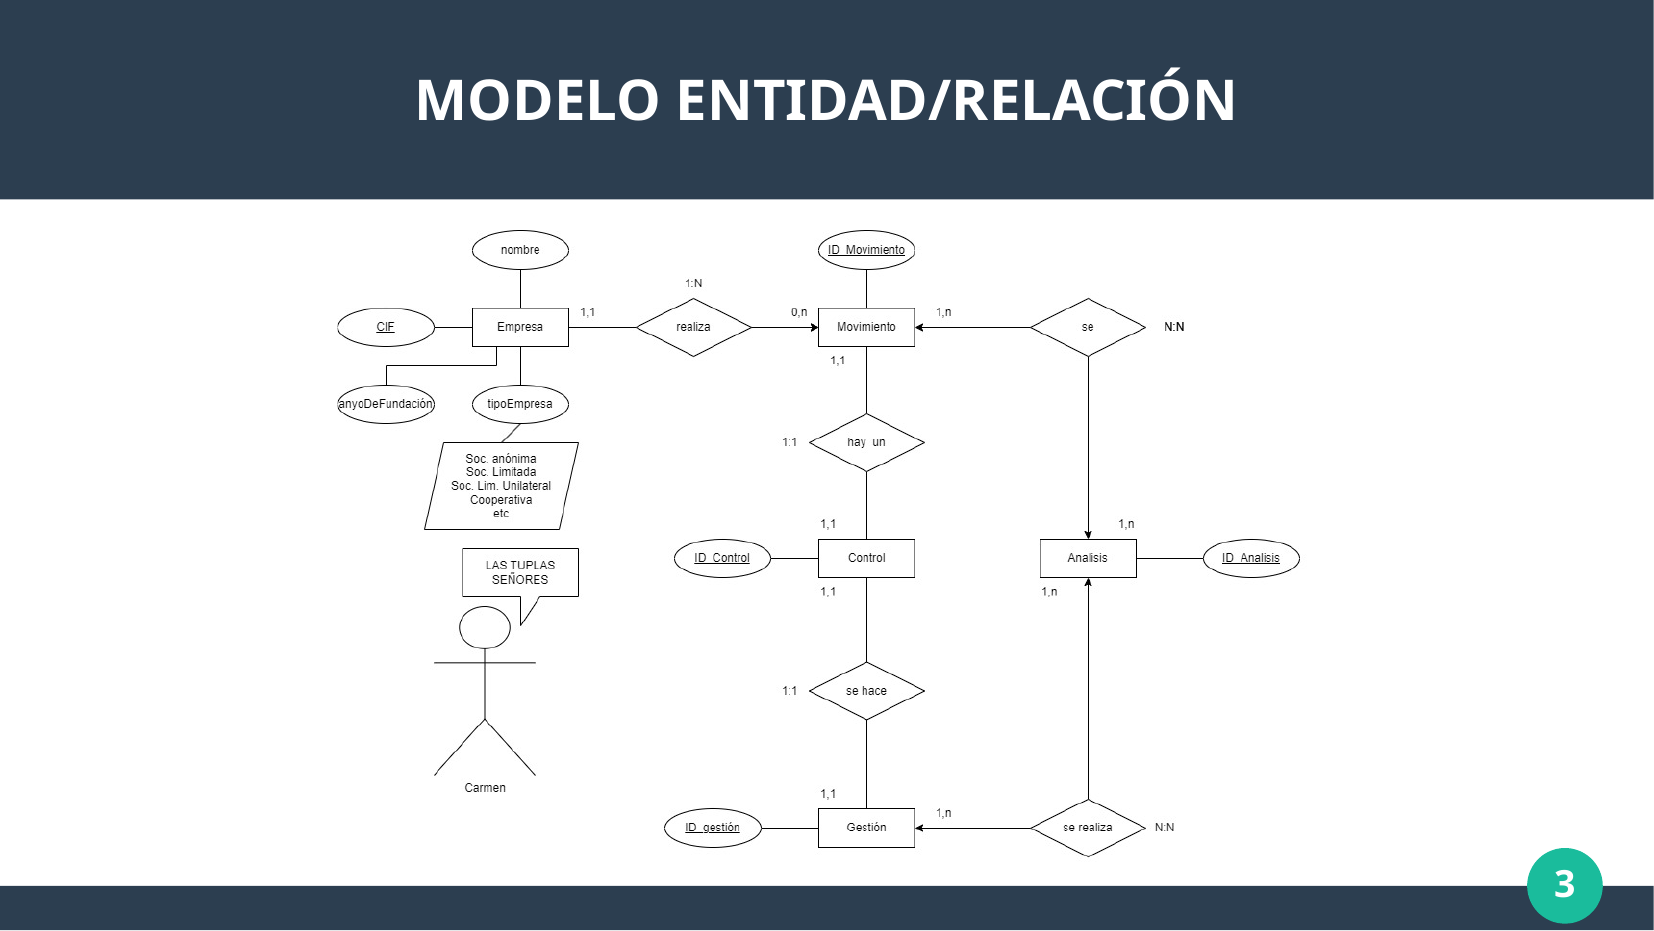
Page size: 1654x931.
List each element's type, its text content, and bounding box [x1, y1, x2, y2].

picture [337, 230, 1317, 864]
title MODELO ENTIDAD/RELACIÓN [59, 38, 1595, 157]
